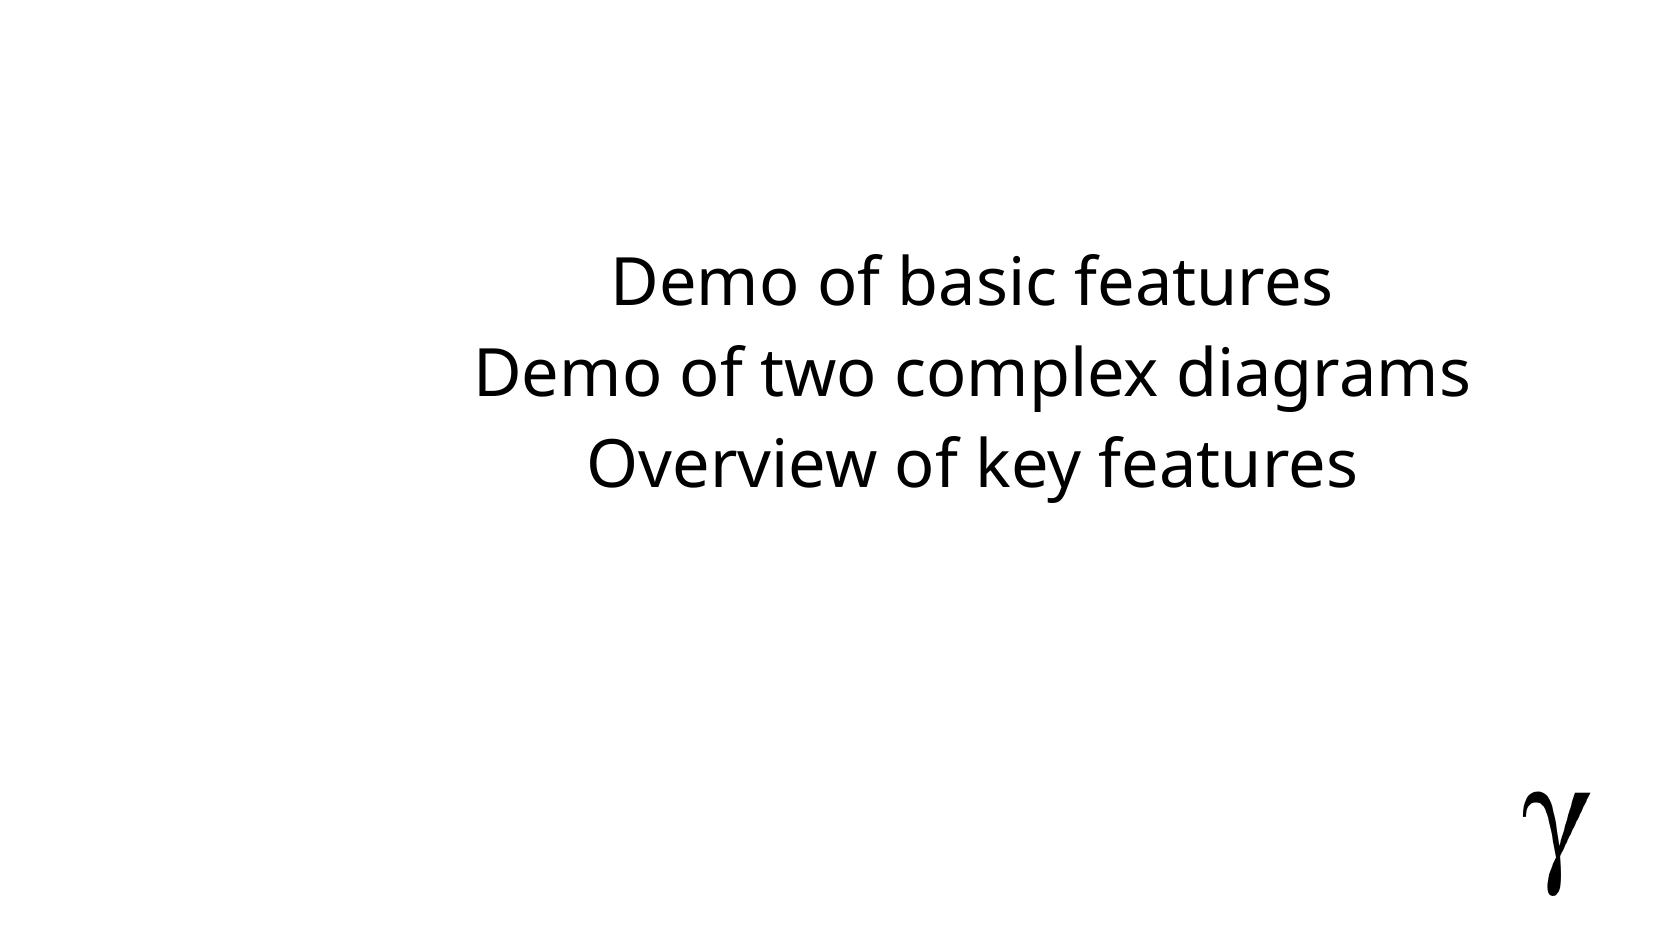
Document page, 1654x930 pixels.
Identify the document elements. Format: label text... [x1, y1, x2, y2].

subtitle Demo of basic features Demo of two complex diagrams Overview of key features [375, 178, 1571, 654]
picture [1500, 787, 1613, 901]
